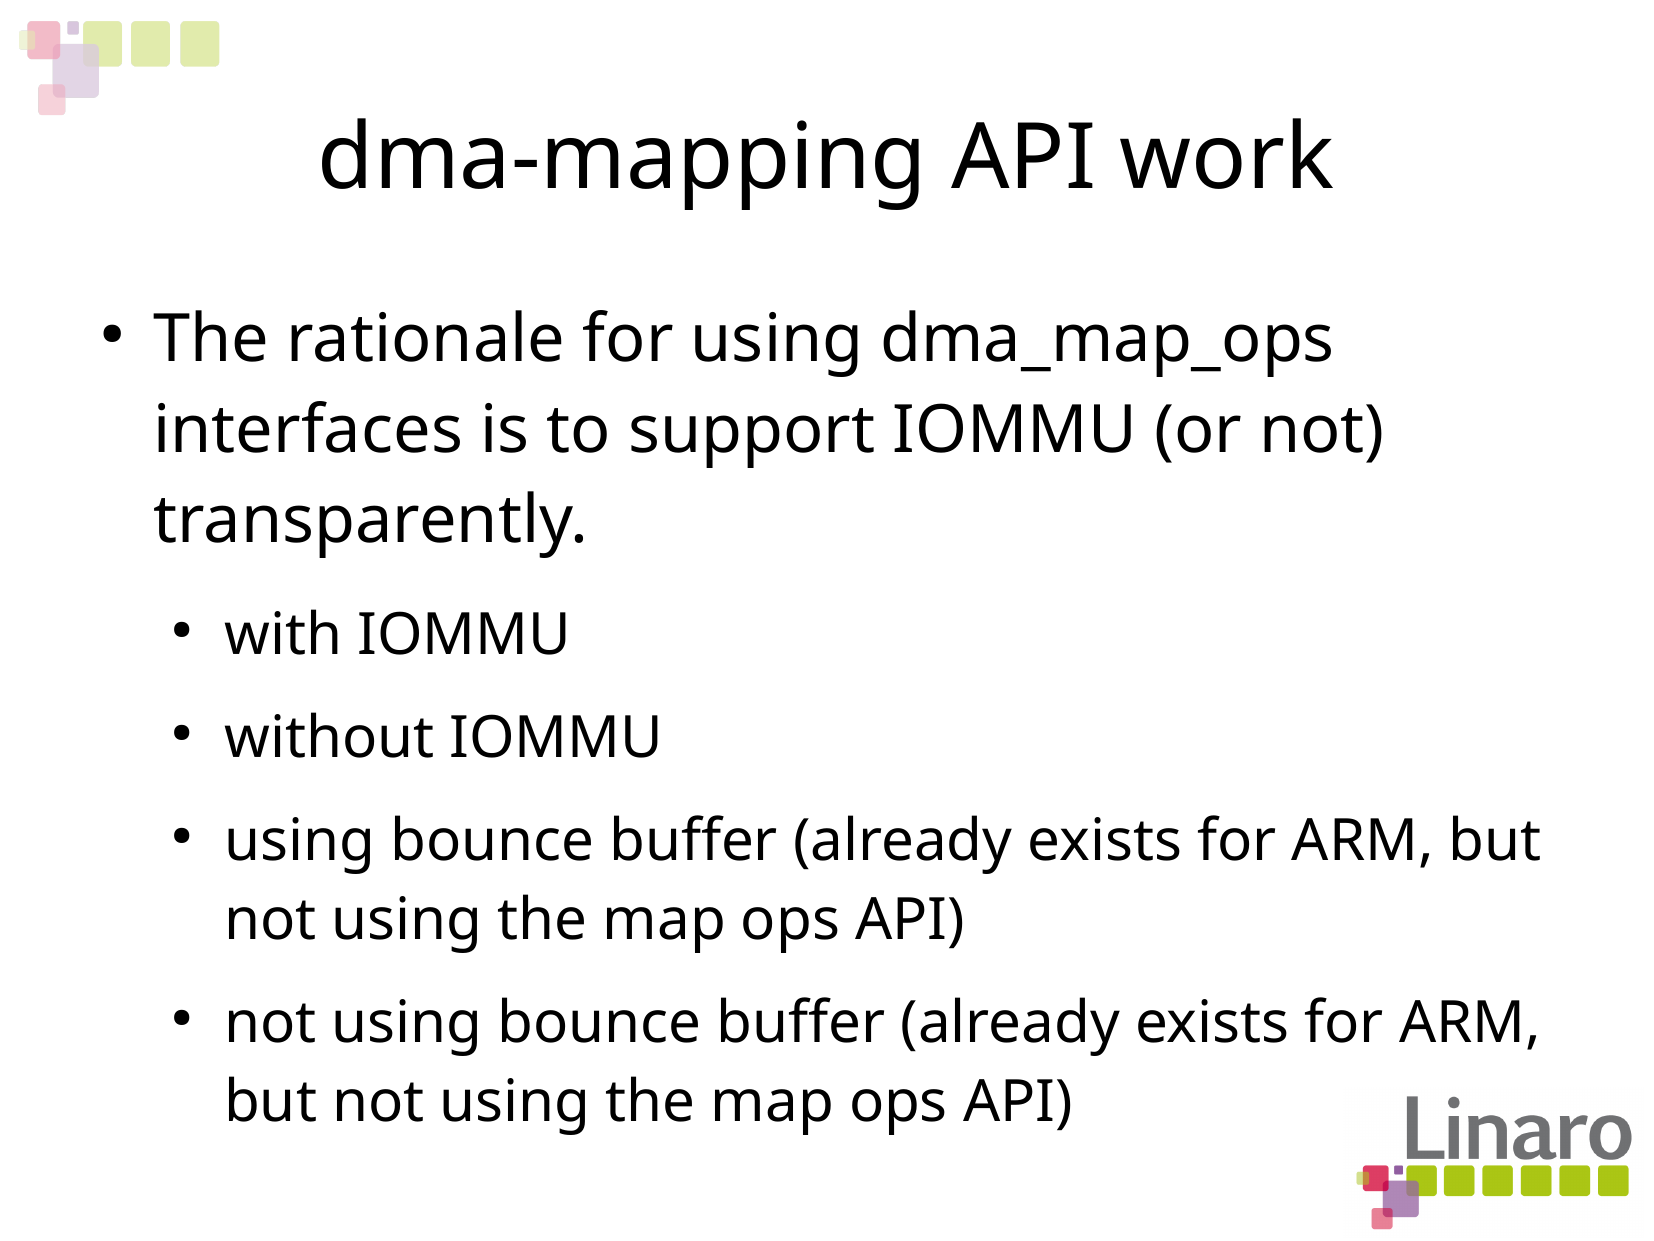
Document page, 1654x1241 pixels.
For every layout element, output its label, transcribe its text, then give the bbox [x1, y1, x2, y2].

title dma-mapping API work [82, 49, 1571, 257]
picture [1343, 1087, 1644, 1238]
list The rationale for using dma_map_ops interfaces is to support IOMMU (or not) transparently. with IOMMU without IOMMU using bounce buffer (already exists for ARM, but not using the map ops API) not using bounce buffer (already exists for ARM, but not using the map ops API) [82, 290, 1571, 1109]
